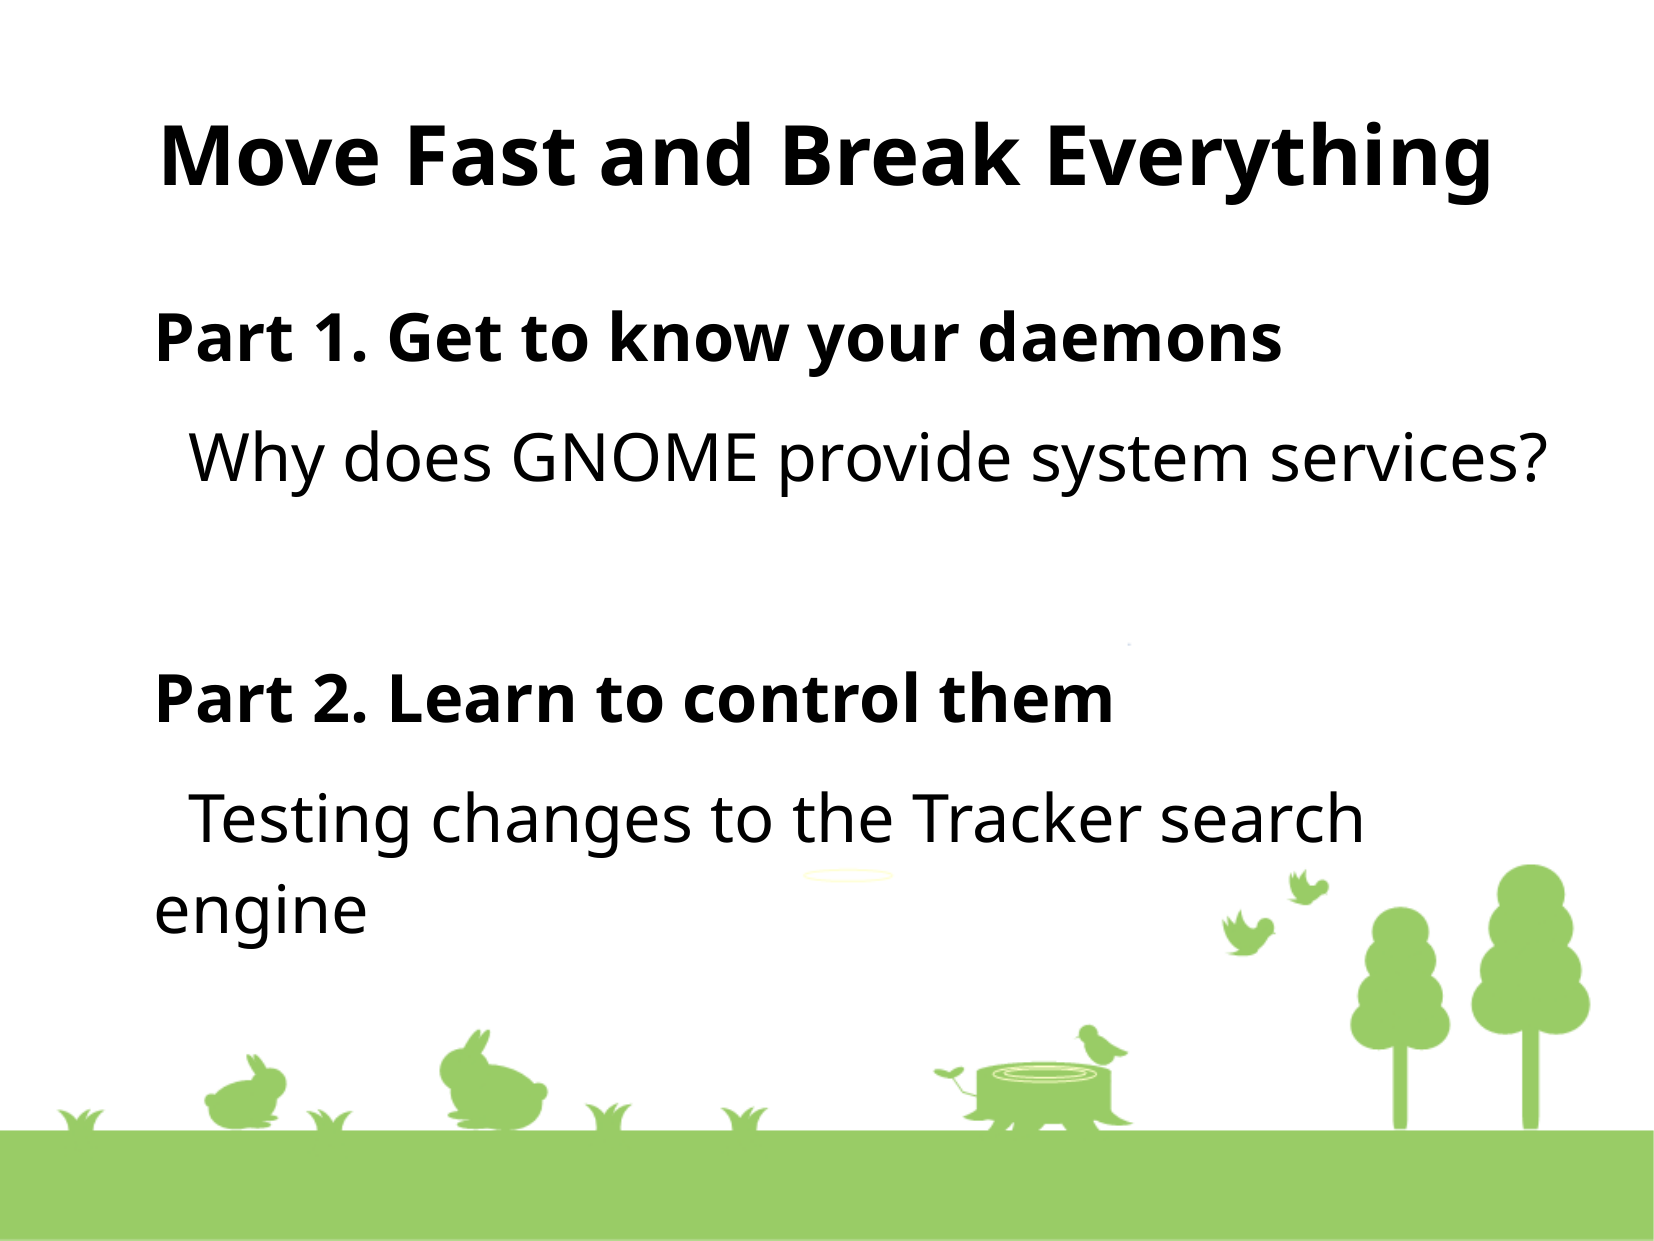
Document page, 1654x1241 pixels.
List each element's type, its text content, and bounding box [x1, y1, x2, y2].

list Part 1. Get to know your daemons Why does GNOME provide system services? Part 2. Learn to control them Testing changes to the Tracker search engine [82, 290, 1571, 1010]
title Move Fast and Break Everything [82, 49, 1571, 257]
picture [0, 0, 1654, 1241]
